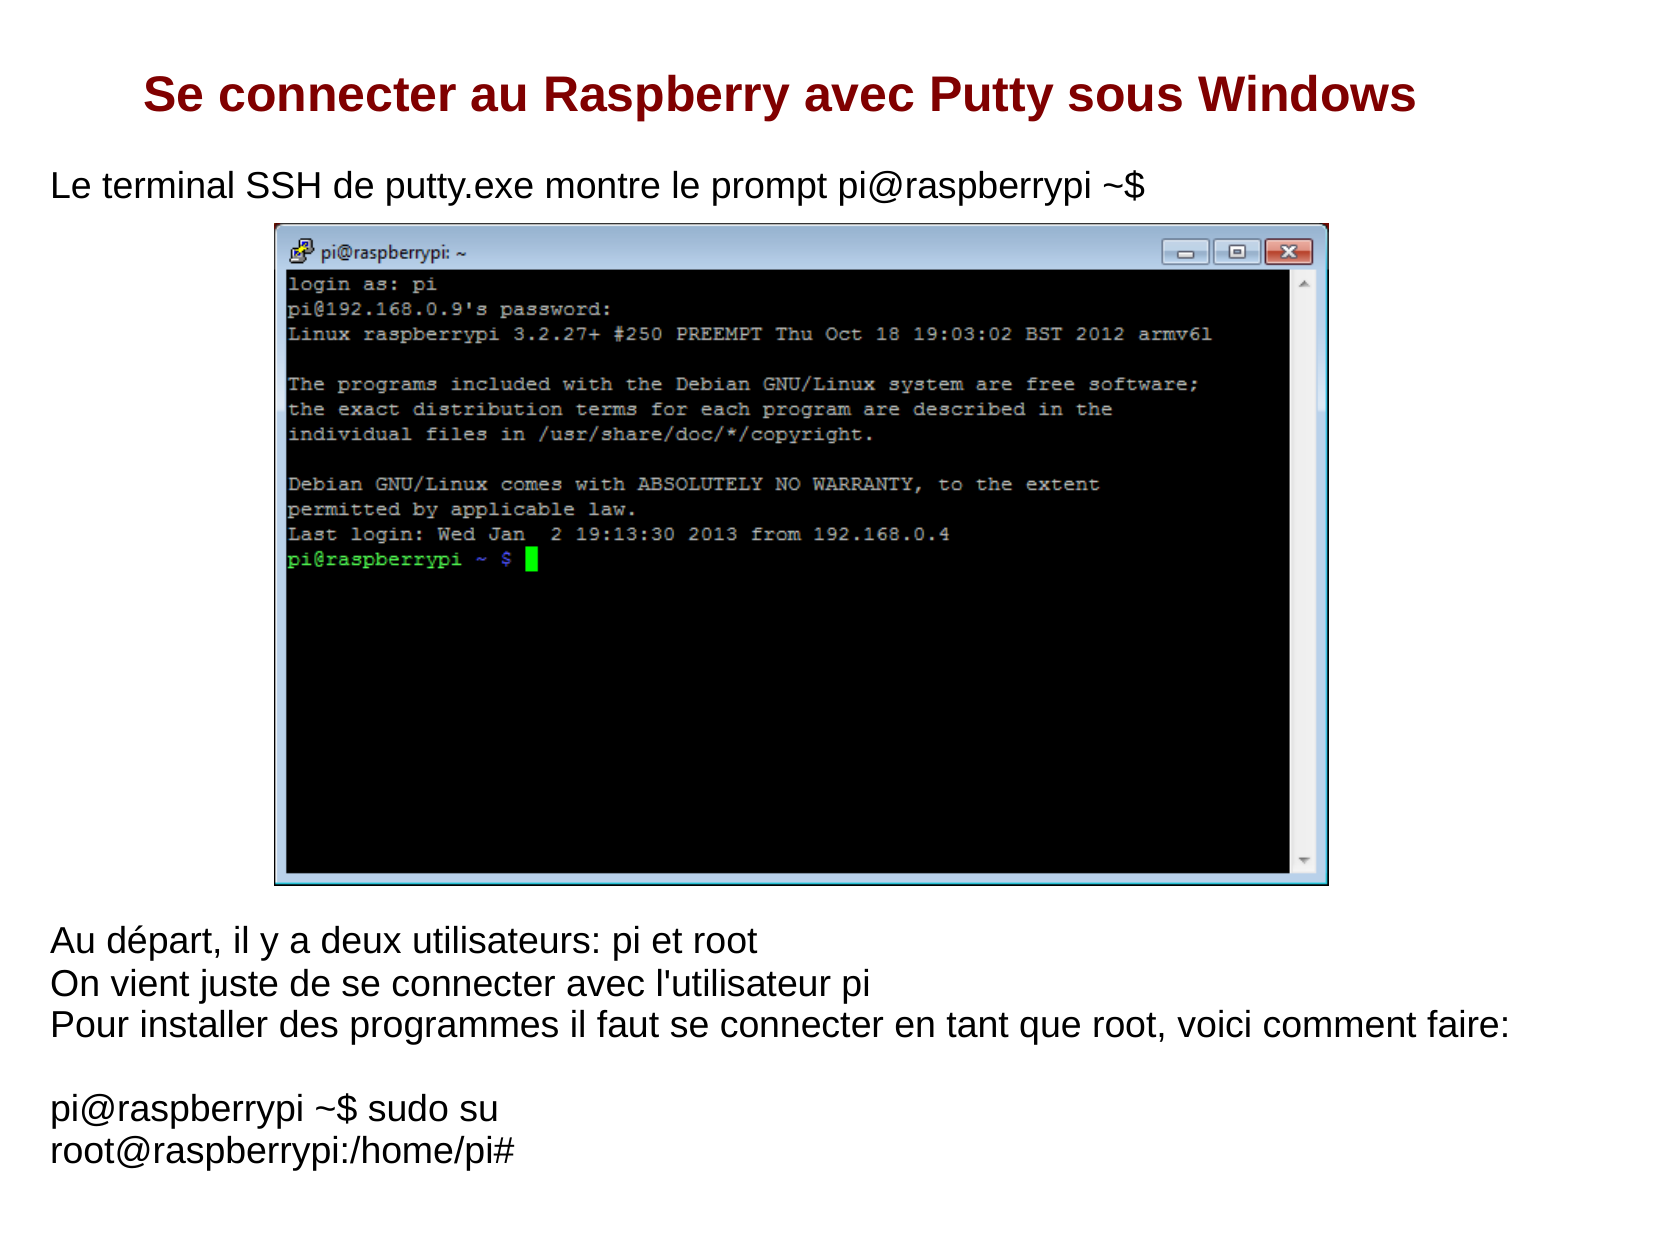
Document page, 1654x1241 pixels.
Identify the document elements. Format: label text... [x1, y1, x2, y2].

picture [274, 223, 1329, 886]
text_box Se connecter au Raspberry avec Putty sous Windows Le terminal SSH de putty.exe montre le prompt pi@raspberrypi ~$ Au départ, il y a deux utilisateurs: pi et root On vient juste de se connecter avec l'utilisateur pi Pour installer des programmes il faut se connecter en tant que root, voici comment faire: pi@raspberrypi ~$ sudo su root@raspberrypi:/home/pi# [35, 59, 1527, 1225]
